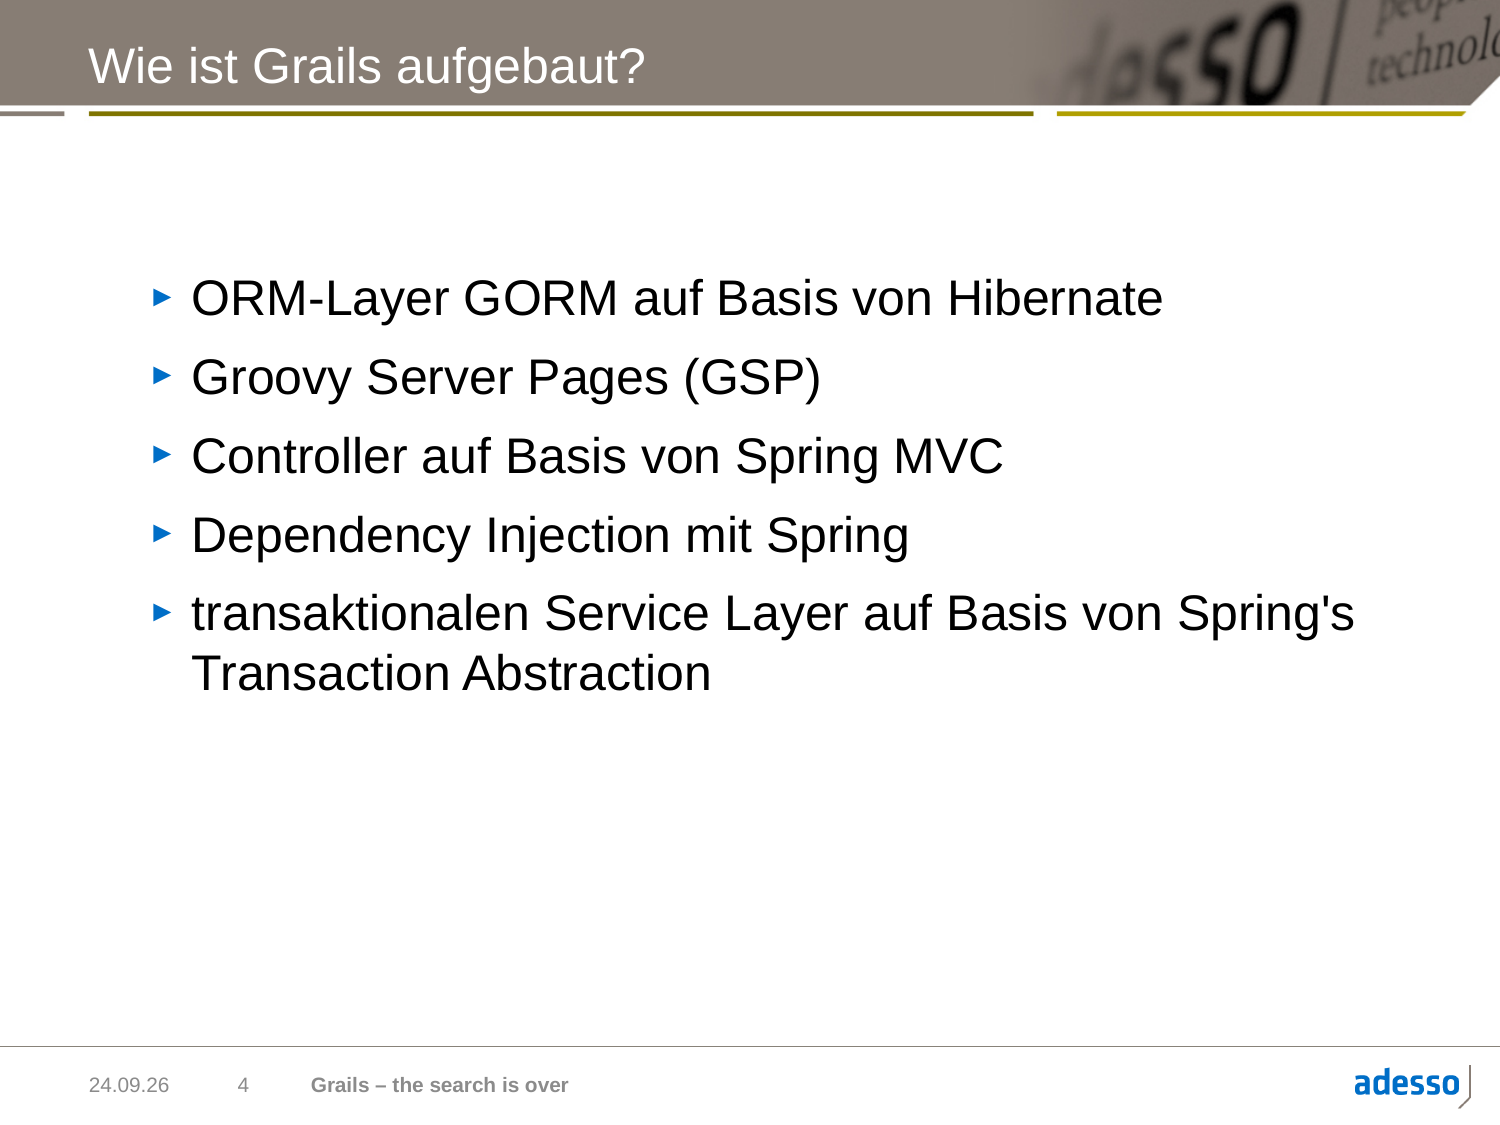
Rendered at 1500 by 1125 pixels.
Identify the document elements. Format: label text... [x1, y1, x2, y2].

title Wie ist Grails aufgebaut? [88, 33, 1439, 106]
text_box ORM-Layer GORM auf Basis von Hibernate Groovy Server Pages (GSP) Controller auf Basis von Spring MVC Dependency Injection mit Spring transaktionalen Service Layer auf Basis von Spring's Transaction Abstraction [147, 265, 1359, 752]
slide_number <Nummer> [222, 1054, 306, 1115]
footer Grails – the search is over [310, 1054, 1301, 1115]
picture [1056, 1047, 1500, 1124]
slide_number 11.08.11 [88, 1054, 222, 1115]
picture [0, 0, 1500, 128]
